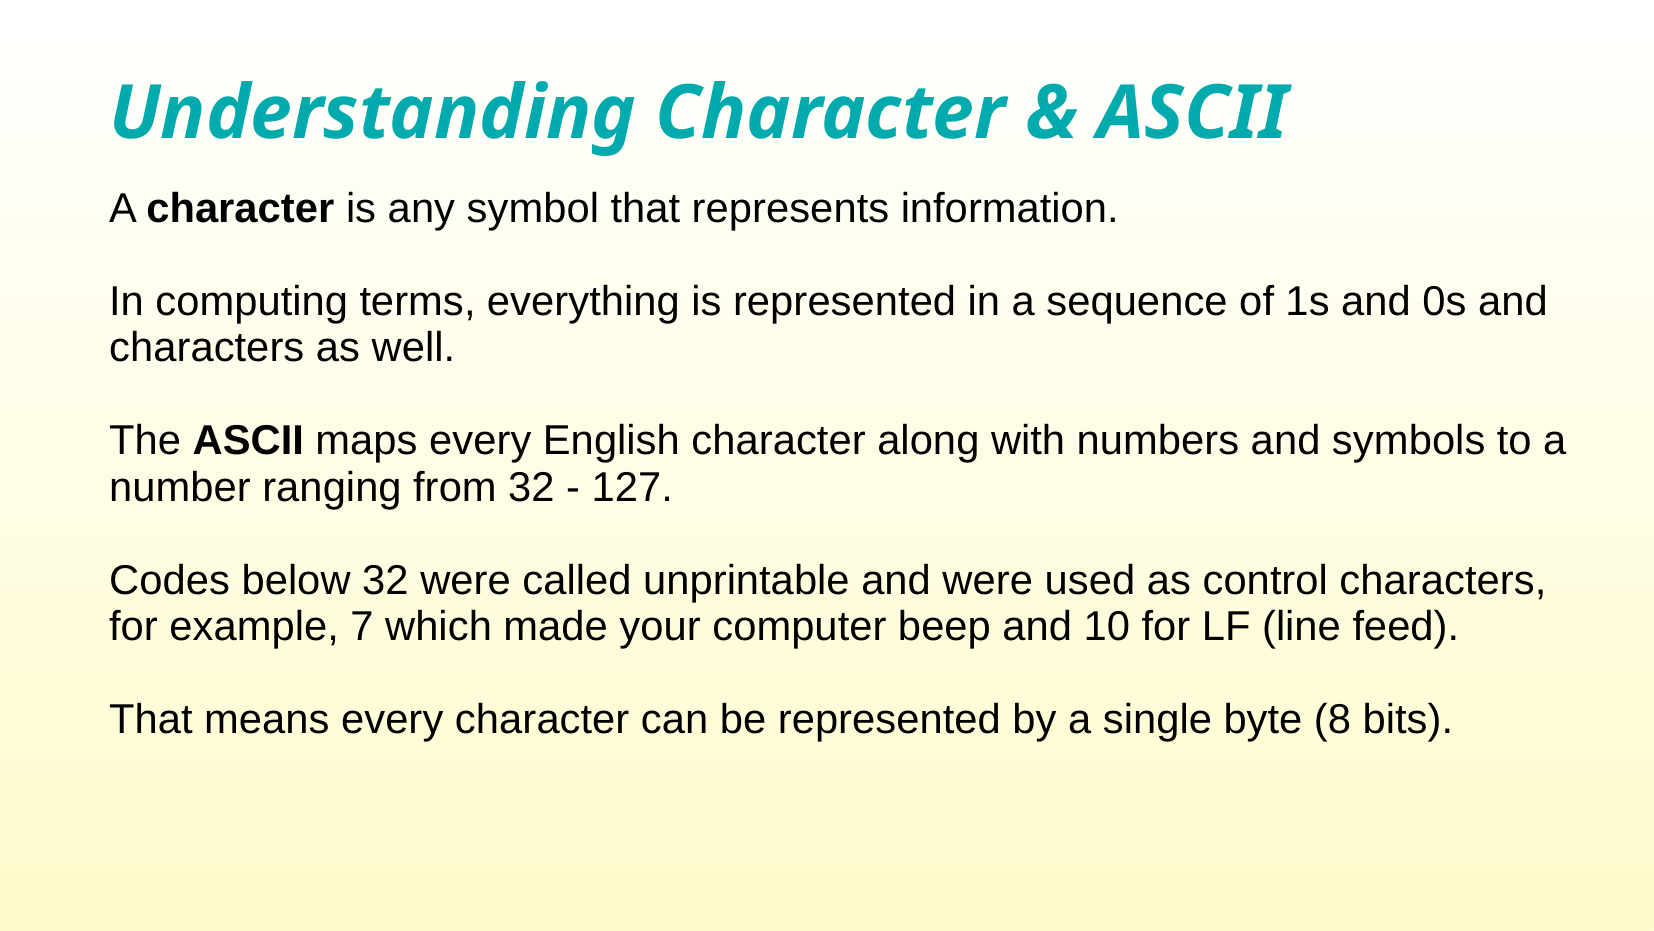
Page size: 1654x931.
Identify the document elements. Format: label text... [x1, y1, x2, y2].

text_box A character is any symbol that represents information. In computing terms, everything is represented in a sequence of 1s and 0s and characters as well. The ASCII maps every English character along with numbers and symbols to a number ranging from 32 - 127. Codes below 32 were called unprintable and were used as control characters, for example, 7 which made your computer beep and 10 for LF (line feed). That means every character can be represented by a single byte (8 bits). [94, 177, 1583, 898]
text_box Understanding Character & ASCII [94, 51, 1501, 154]
